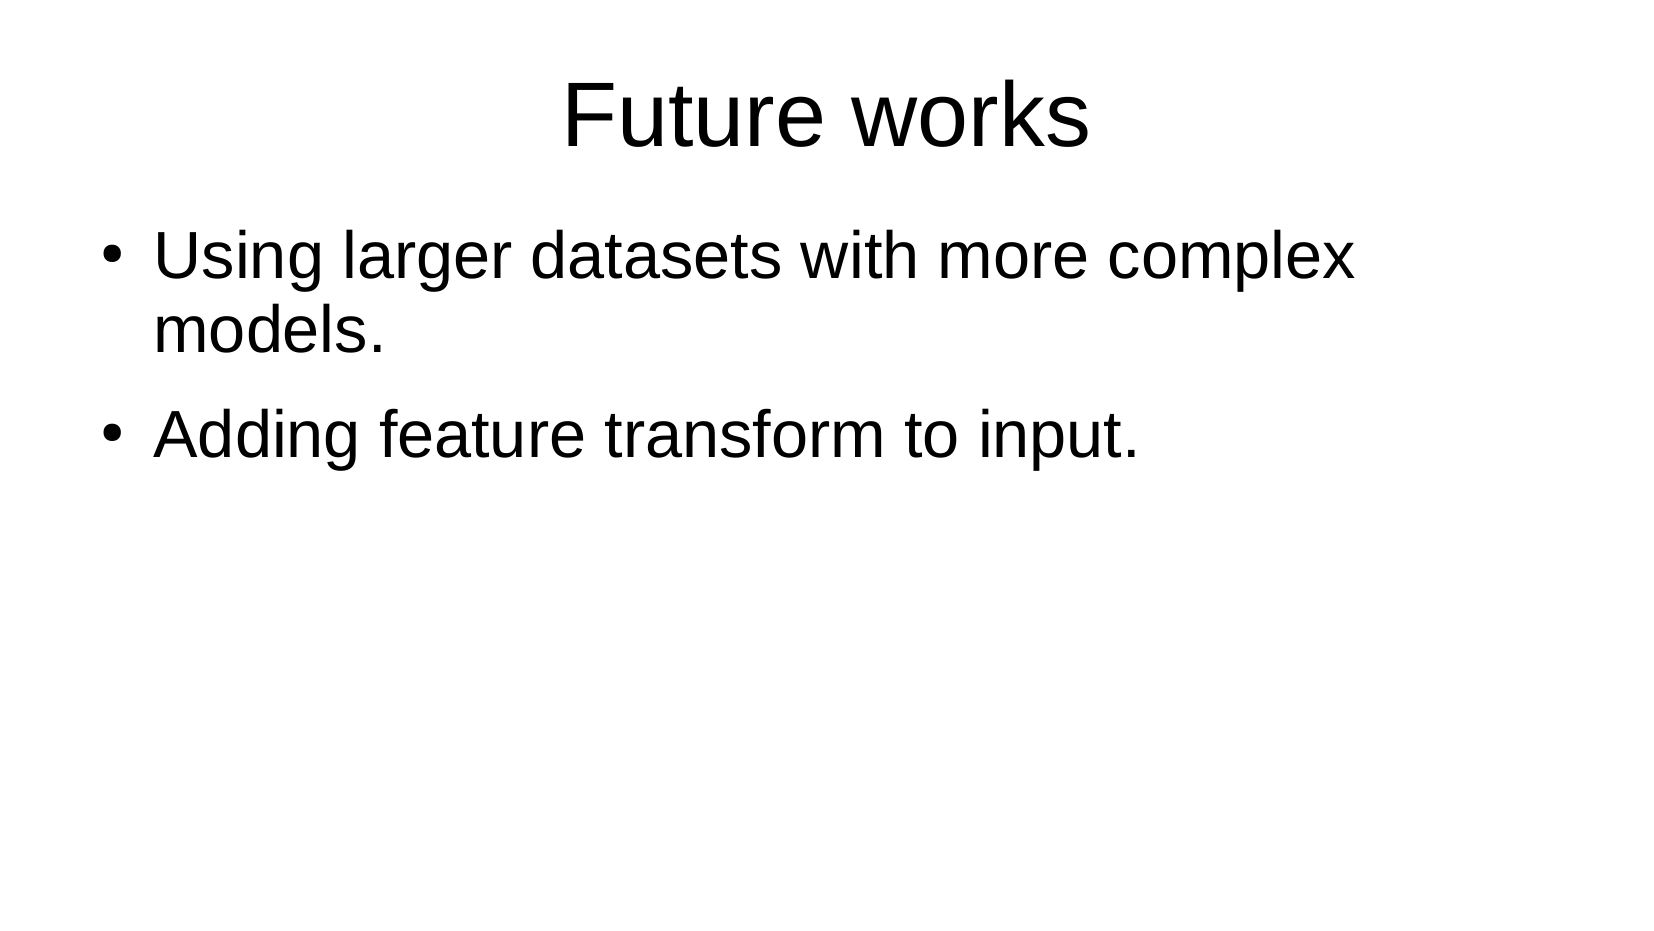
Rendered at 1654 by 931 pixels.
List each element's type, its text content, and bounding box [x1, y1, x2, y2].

title Future works [82, 37, 1571, 193]
list Using larger datasets with more complex models. Adding feature transform to input. [82, 217, 1571, 758]
